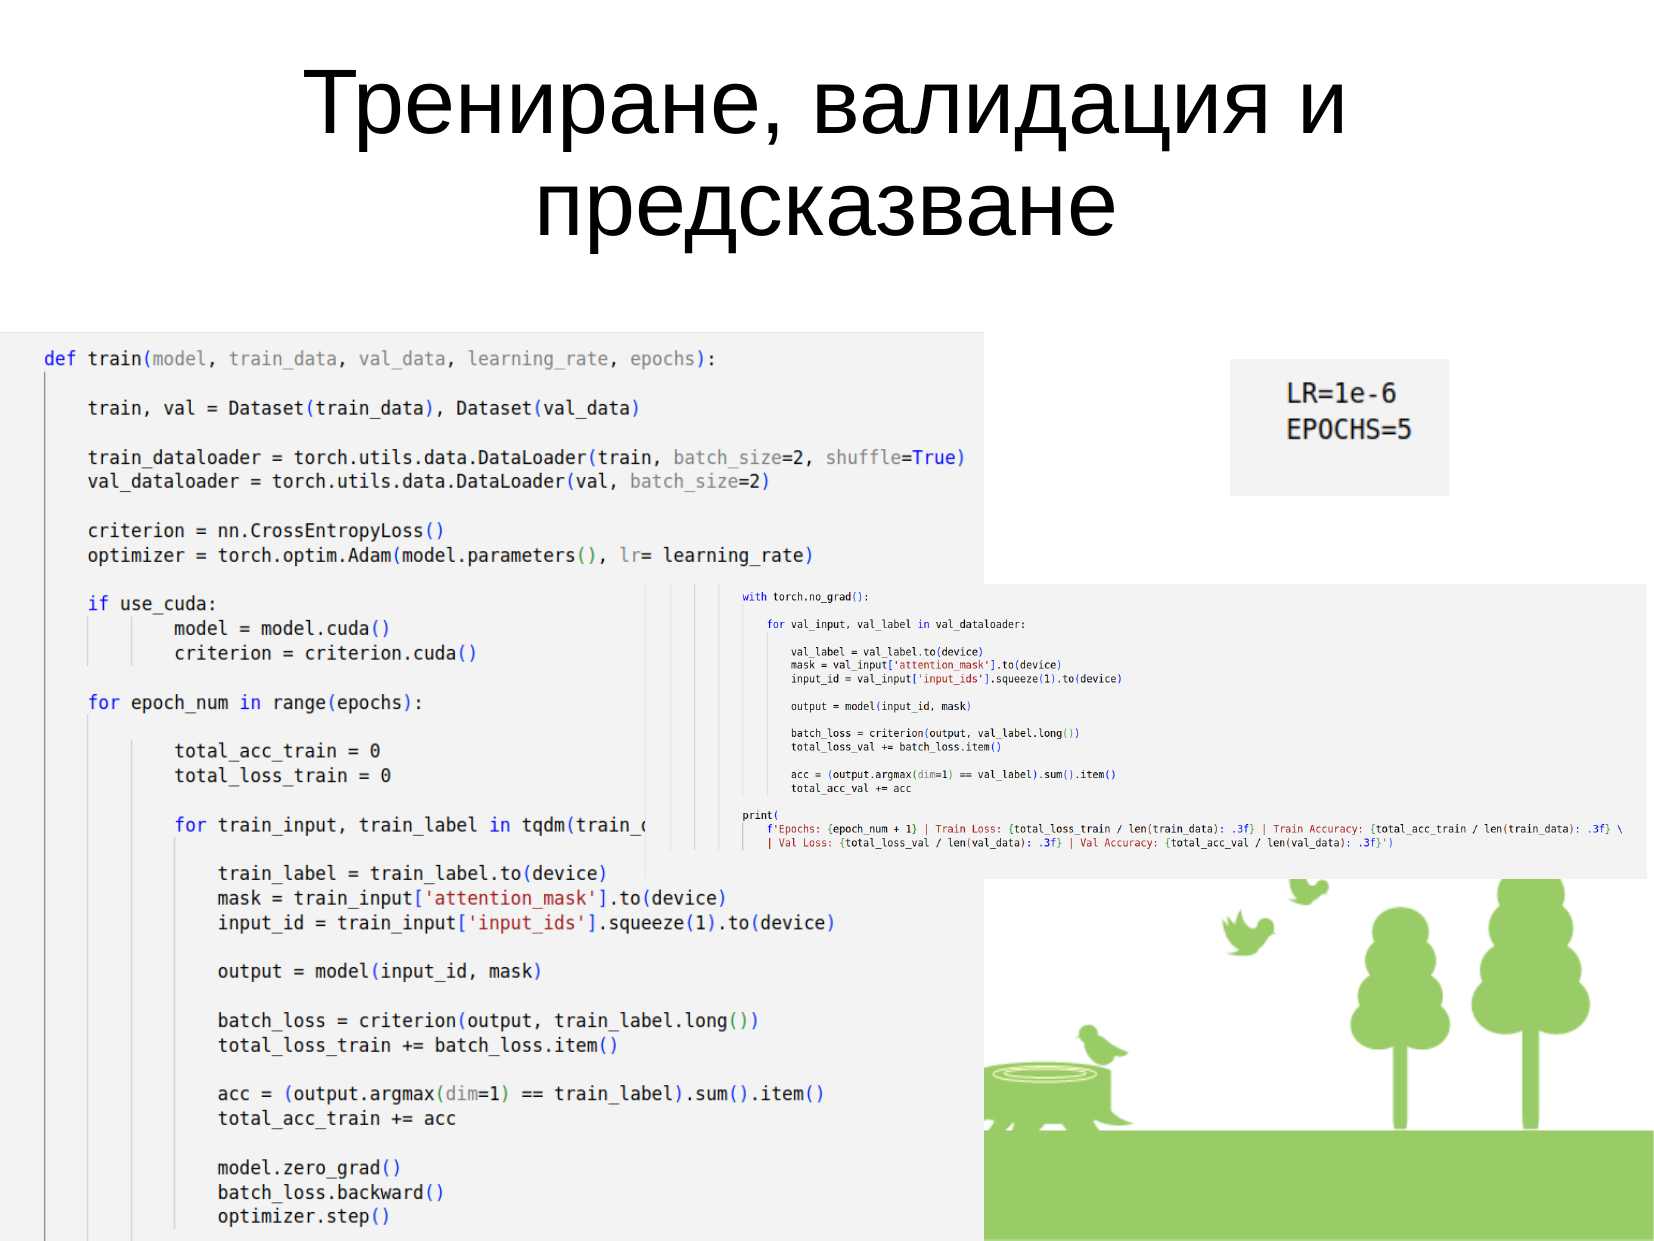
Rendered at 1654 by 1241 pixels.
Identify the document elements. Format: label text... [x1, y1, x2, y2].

picture [0, 0, 1654, 1241]
title Трениране, валидация и предсказване [82, 49, 1571, 257]
